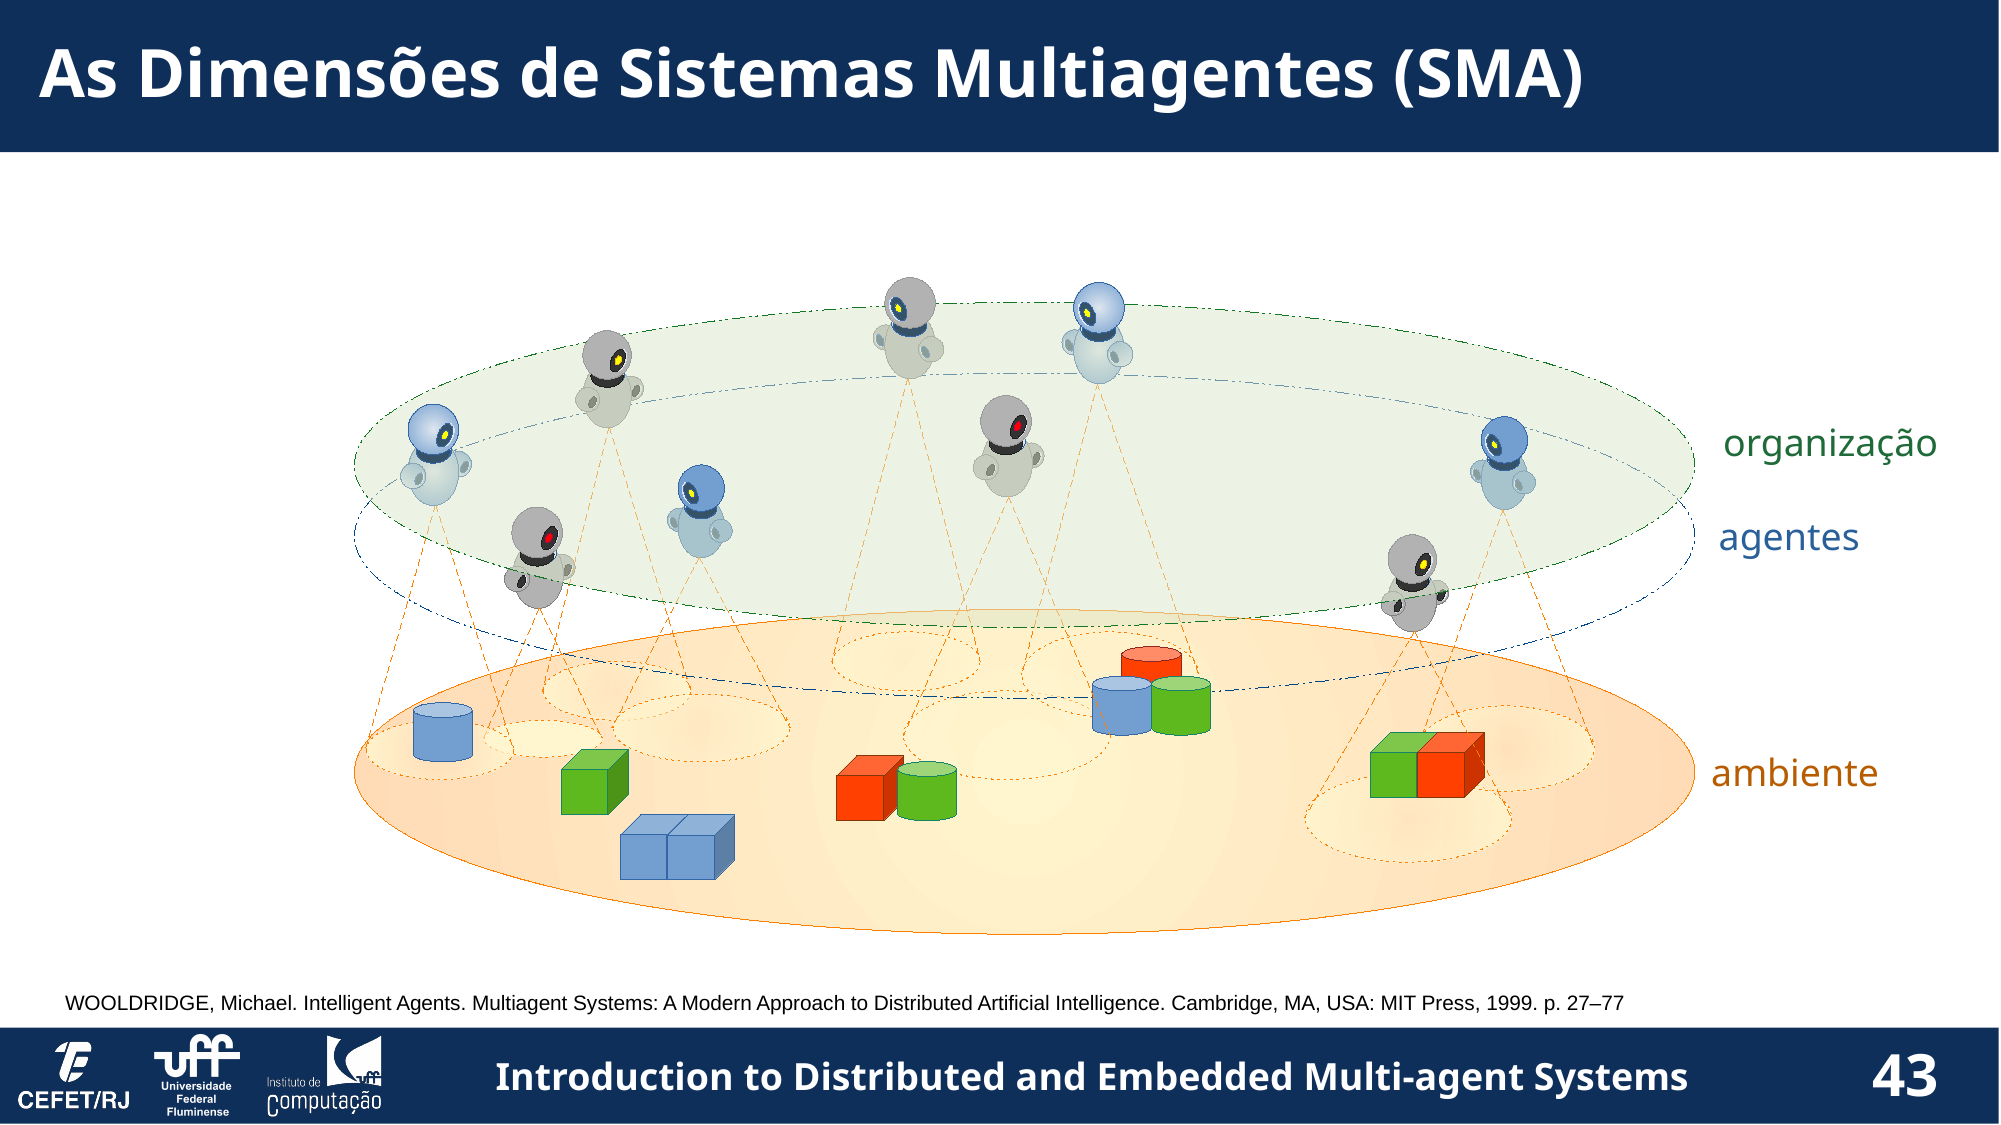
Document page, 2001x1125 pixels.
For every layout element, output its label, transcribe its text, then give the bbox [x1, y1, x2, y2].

text_box As Dimensões de Sistemas Multiagentes (SMA) [25, 23, 1999, 119]
text_box agentes [1612, 505, 1967, 566]
text_box [354, 277, 1695, 935]
text_box ambiente [1618, 741, 1973, 802]
picture [265, 1033, 383, 1117]
picture [18, 1021, 129, 1125]
picture [153, 1033, 241, 1121]
text_box WOOLDRIDGE, Michael. Intelligent Agents. Multiagent Systems: A Modern Approach to Distributed Artificial Intelligence. Cambridge, MA, USA: MIT Press, 1999. p. 27–77 [50, 982, 1969, 1023]
text_box organização [1653, 411, 2000, 472]
